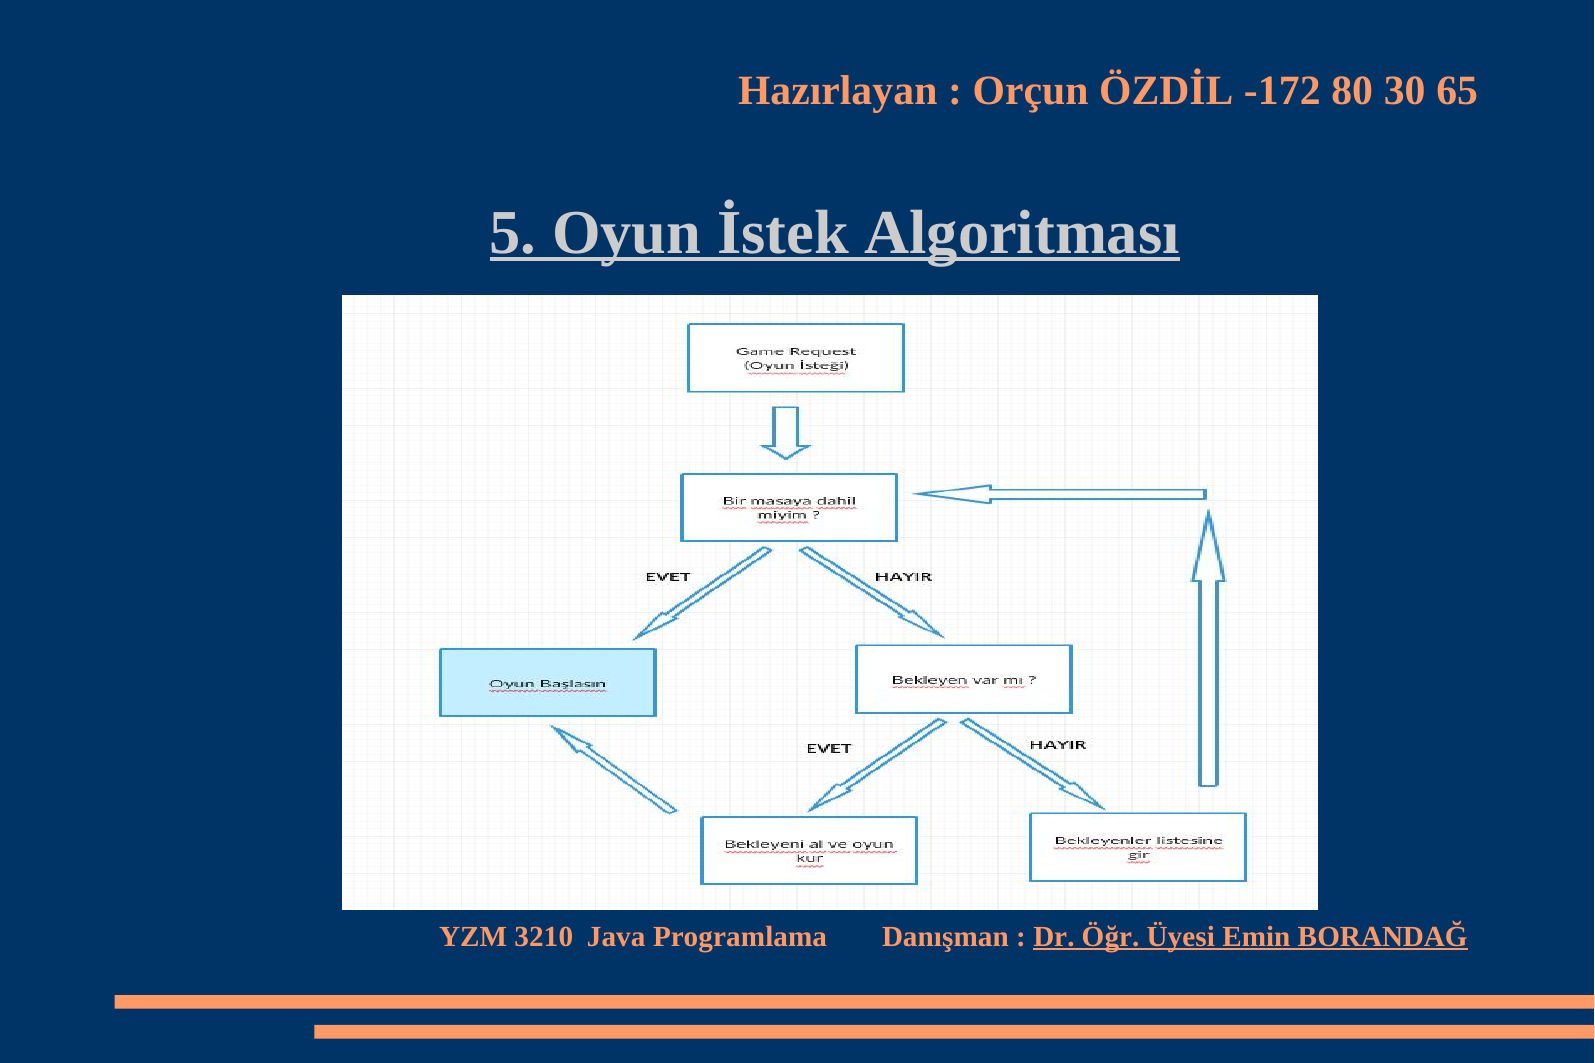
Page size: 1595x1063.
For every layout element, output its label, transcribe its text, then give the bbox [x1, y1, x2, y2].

title YZM 3210 Java Programlama Danışman : Dr. Öğr. Üyesi Emin BORANDAĞ [106, 885, 1468, 988]
title Hazırlayan : Orçun ÖZDİL -172 80 30 65 [117, 39, 1479, 142]
picture [342, 295, 1318, 910]
subtitle 5. Oyun İstek Algoritması [129, 156, 1518, 378]
